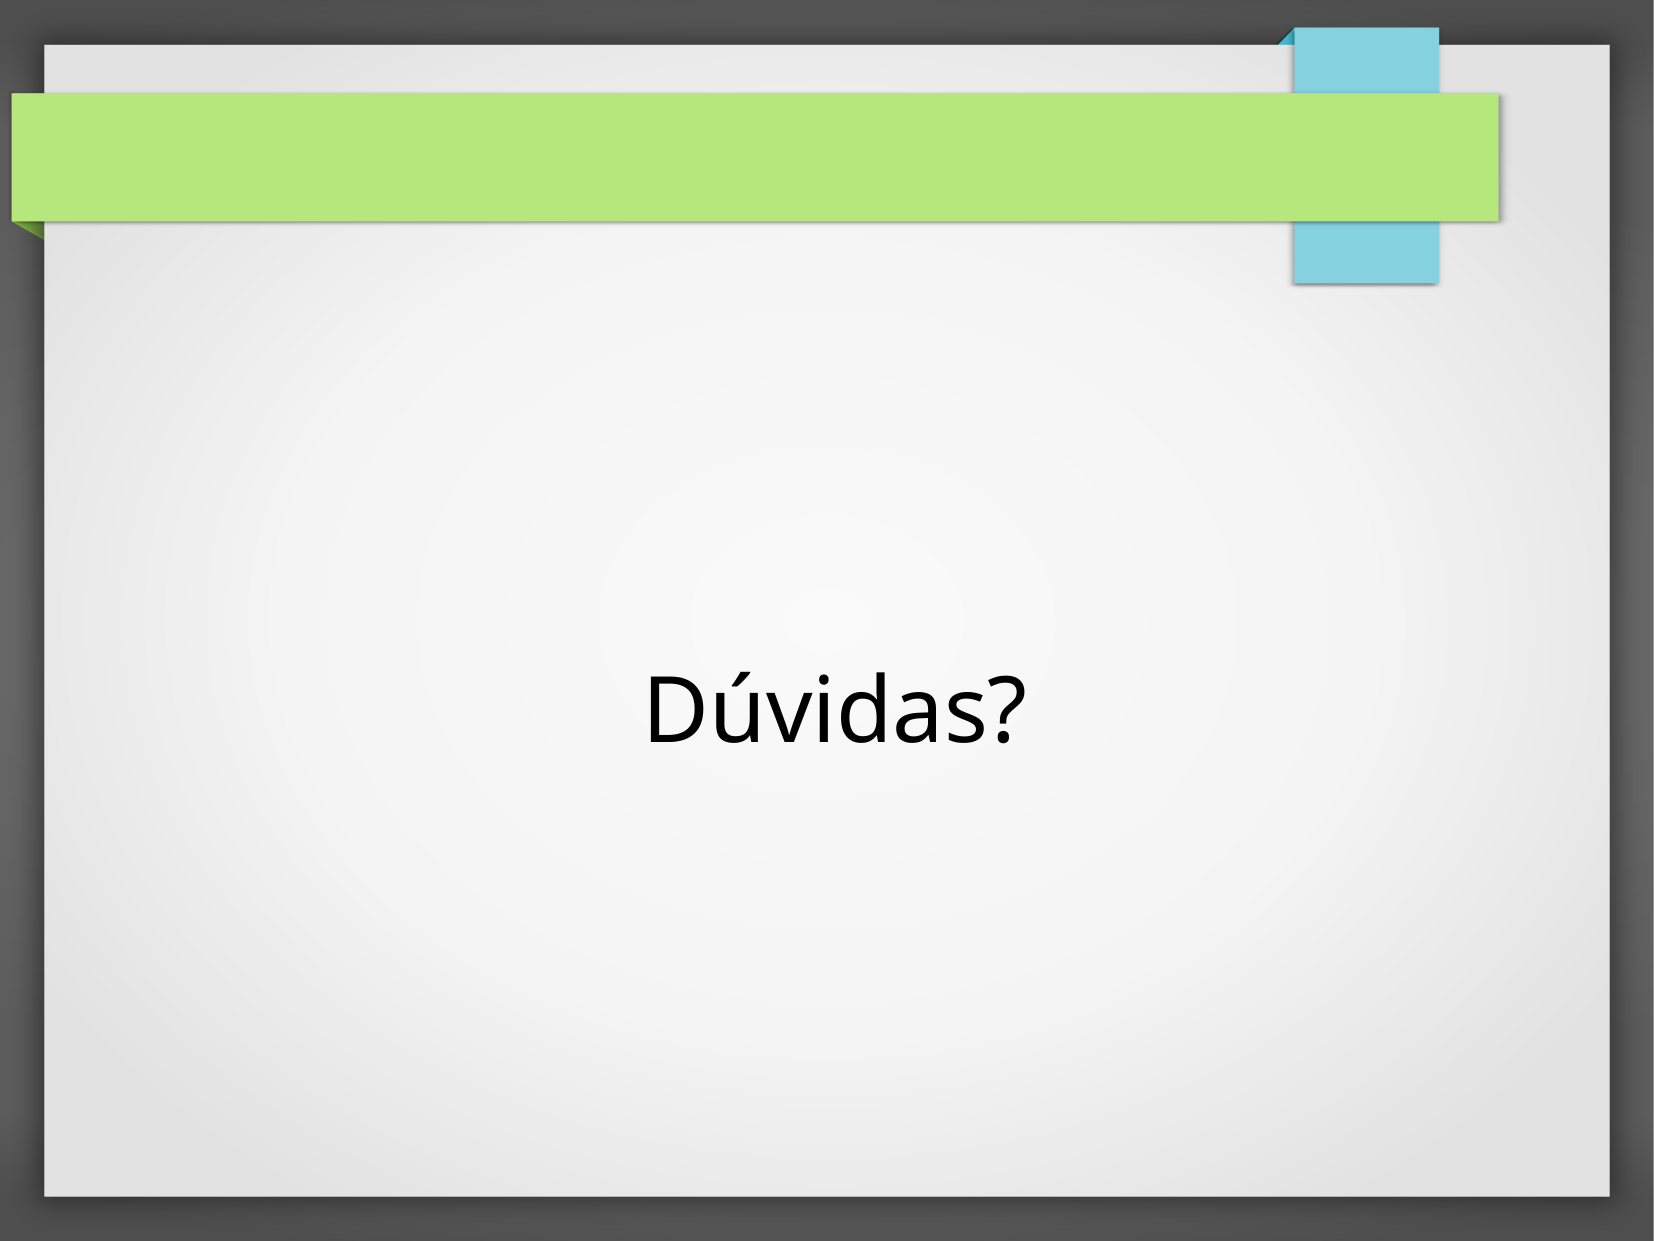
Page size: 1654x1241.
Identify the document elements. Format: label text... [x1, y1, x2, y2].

list Dúvidas? [82, 290, 1571, 1010]
picture [0, 0, 1654, 1241]
